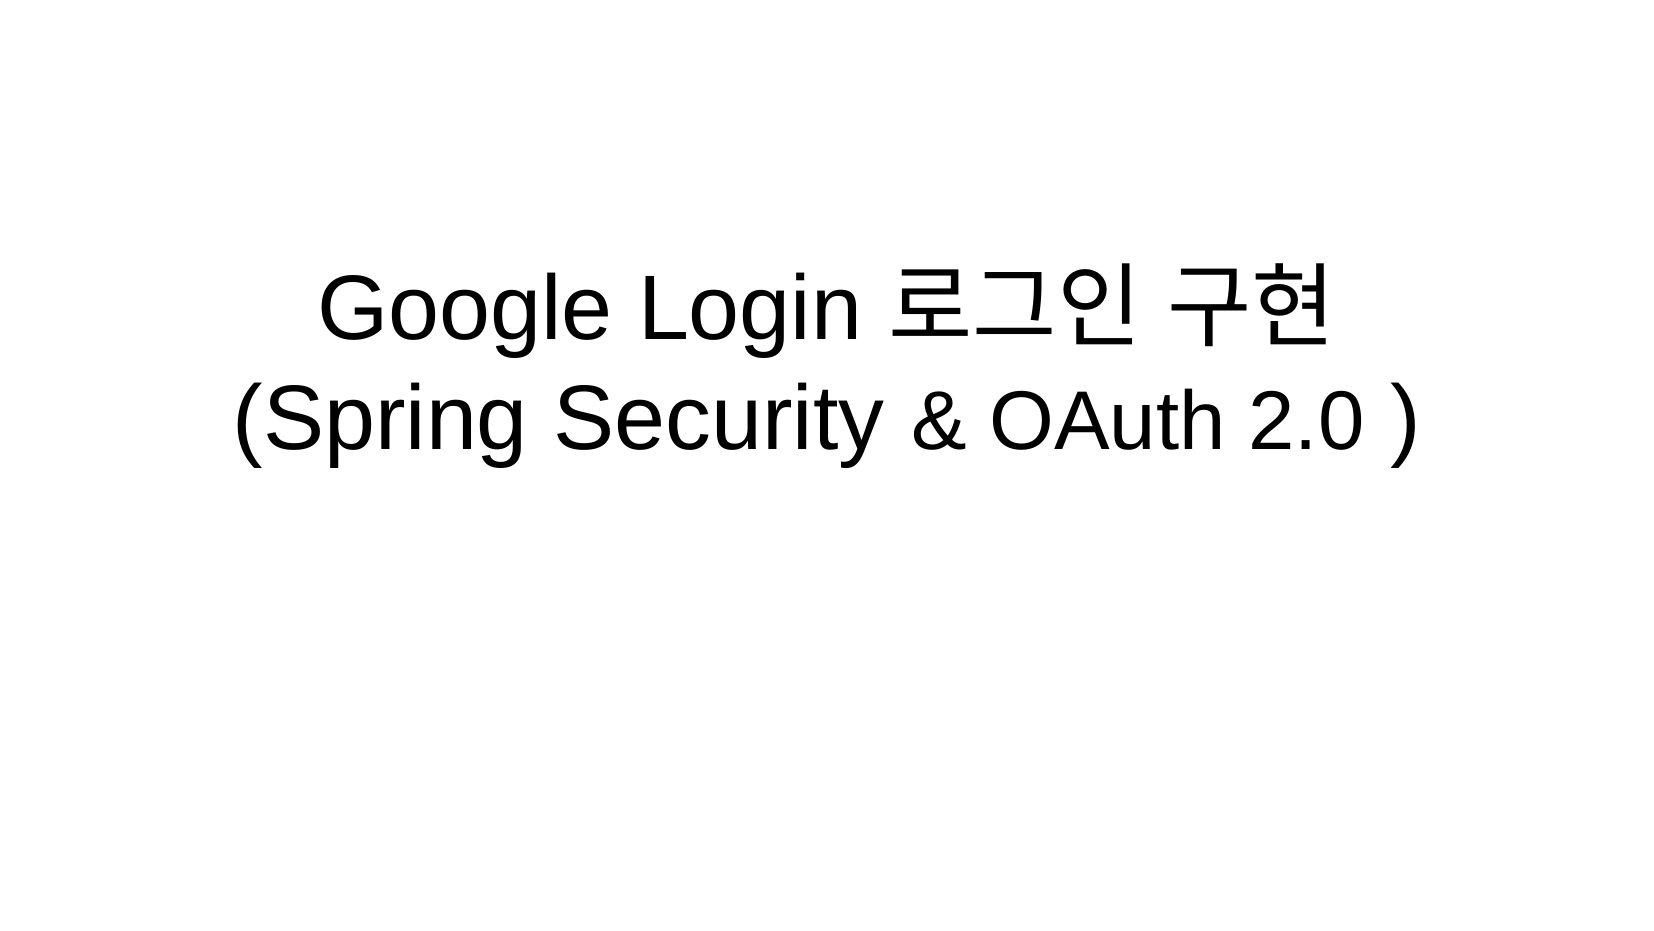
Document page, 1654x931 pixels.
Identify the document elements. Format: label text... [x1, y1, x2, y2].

title Google Login 로그인 구현 (Spring Security & OAuth 2.0 ) [82, 246, 1571, 455]
